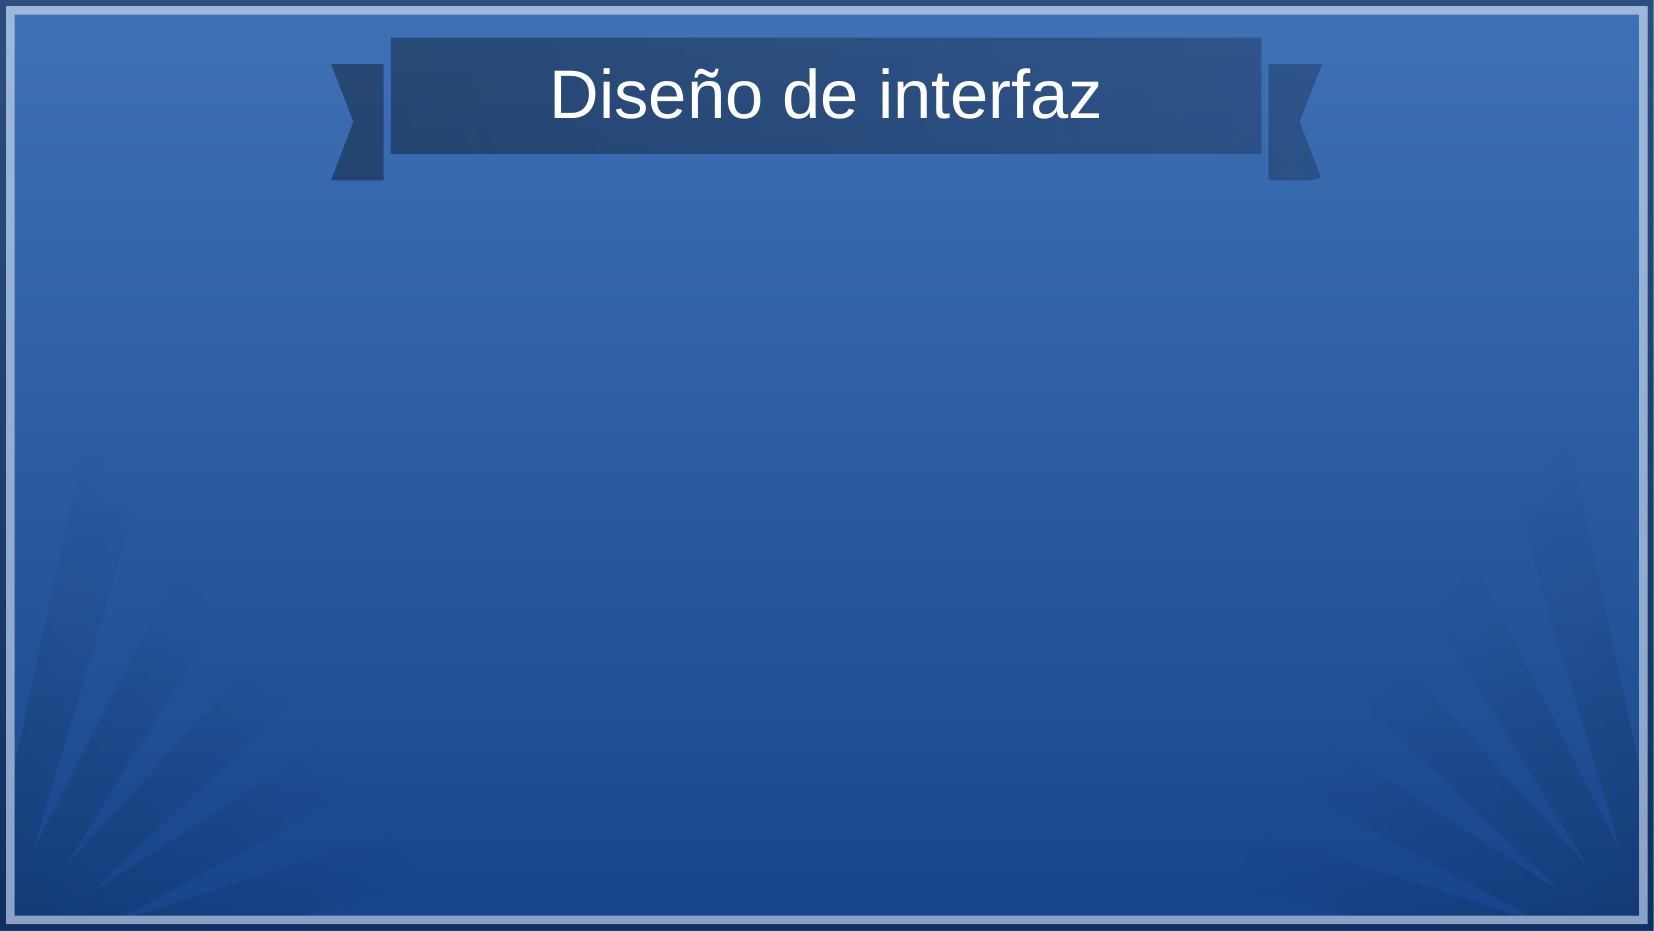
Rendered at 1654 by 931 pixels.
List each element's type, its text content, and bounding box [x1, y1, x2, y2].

title Diseño de interfaz [389, 35, 1264, 154]
